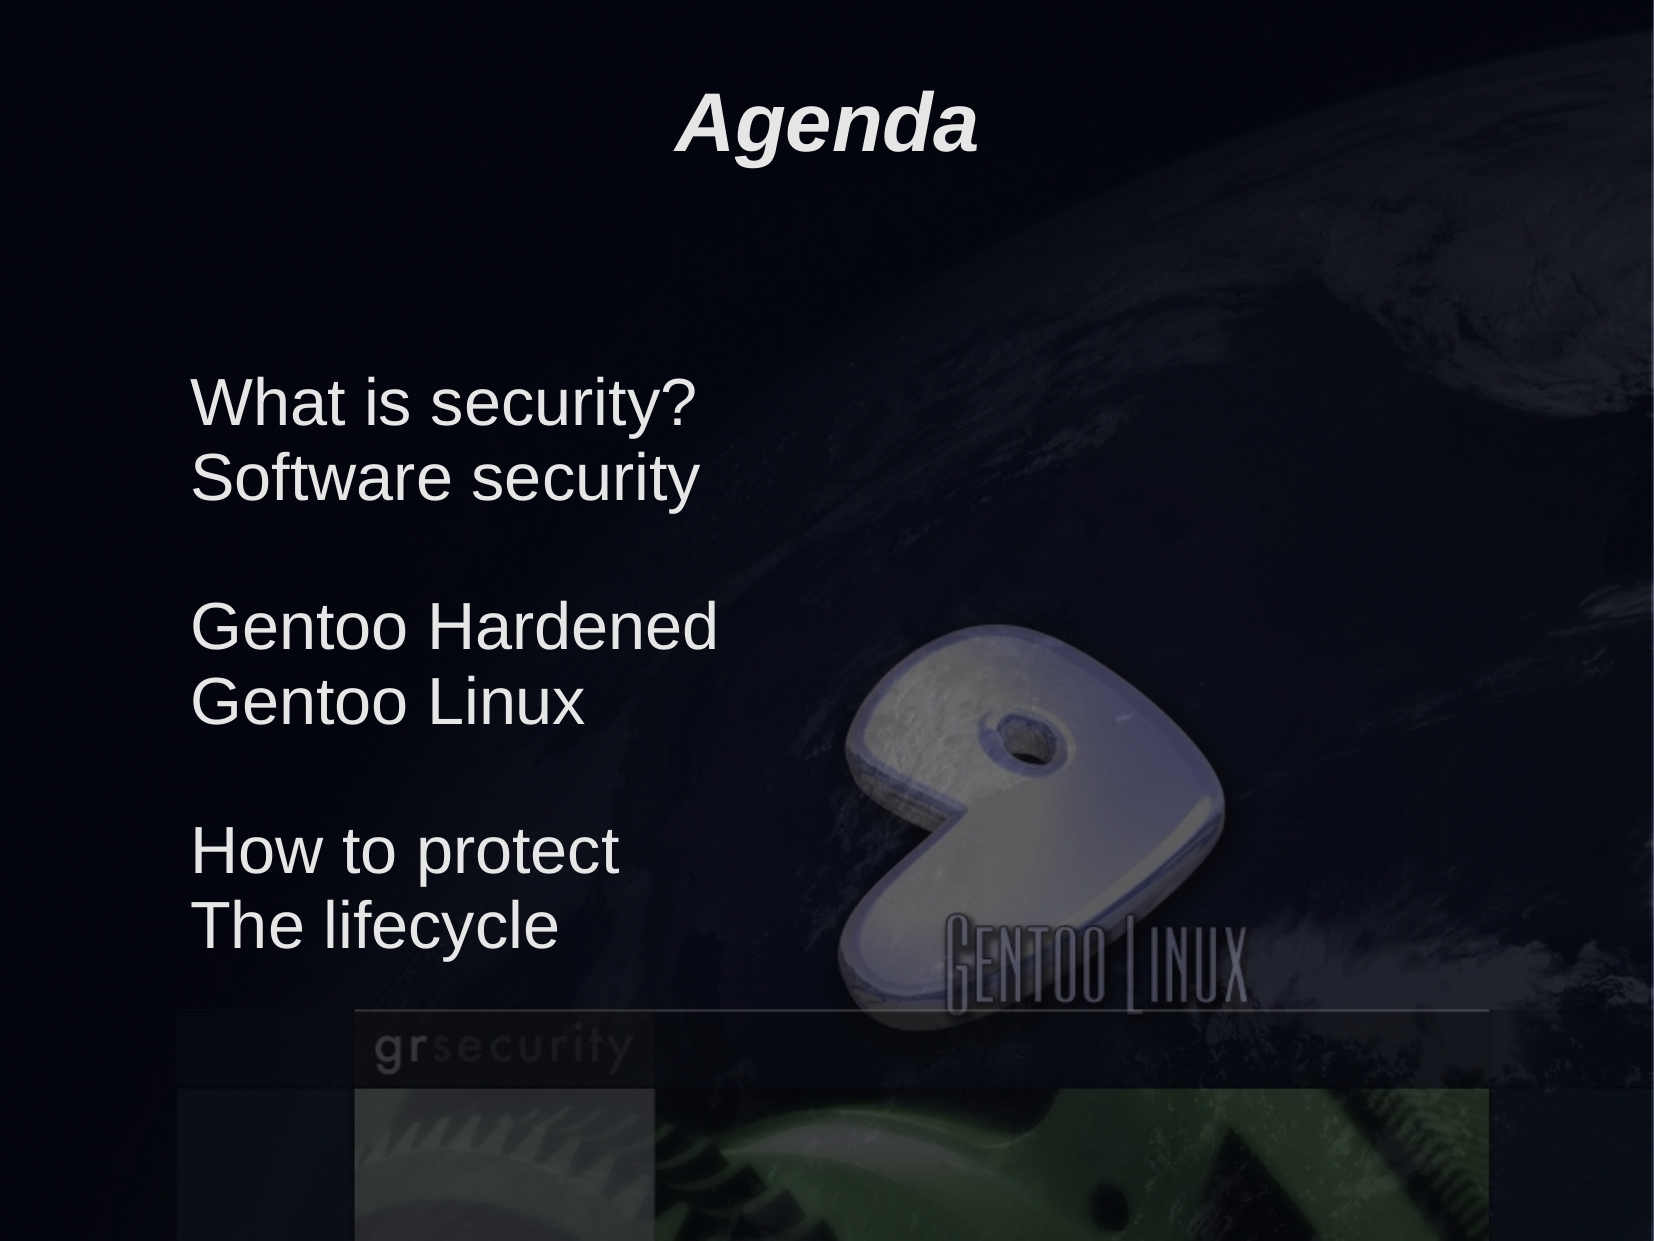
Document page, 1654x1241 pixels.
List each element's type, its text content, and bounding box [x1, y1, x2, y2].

title Agenda [121, 19, 1534, 227]
picture [0, 0, 1654, 1241]
list What is security? Software security Gentoo Hardened Gentoo Linux How to protect The lifecycle [178, 364, 1570, 1147]
